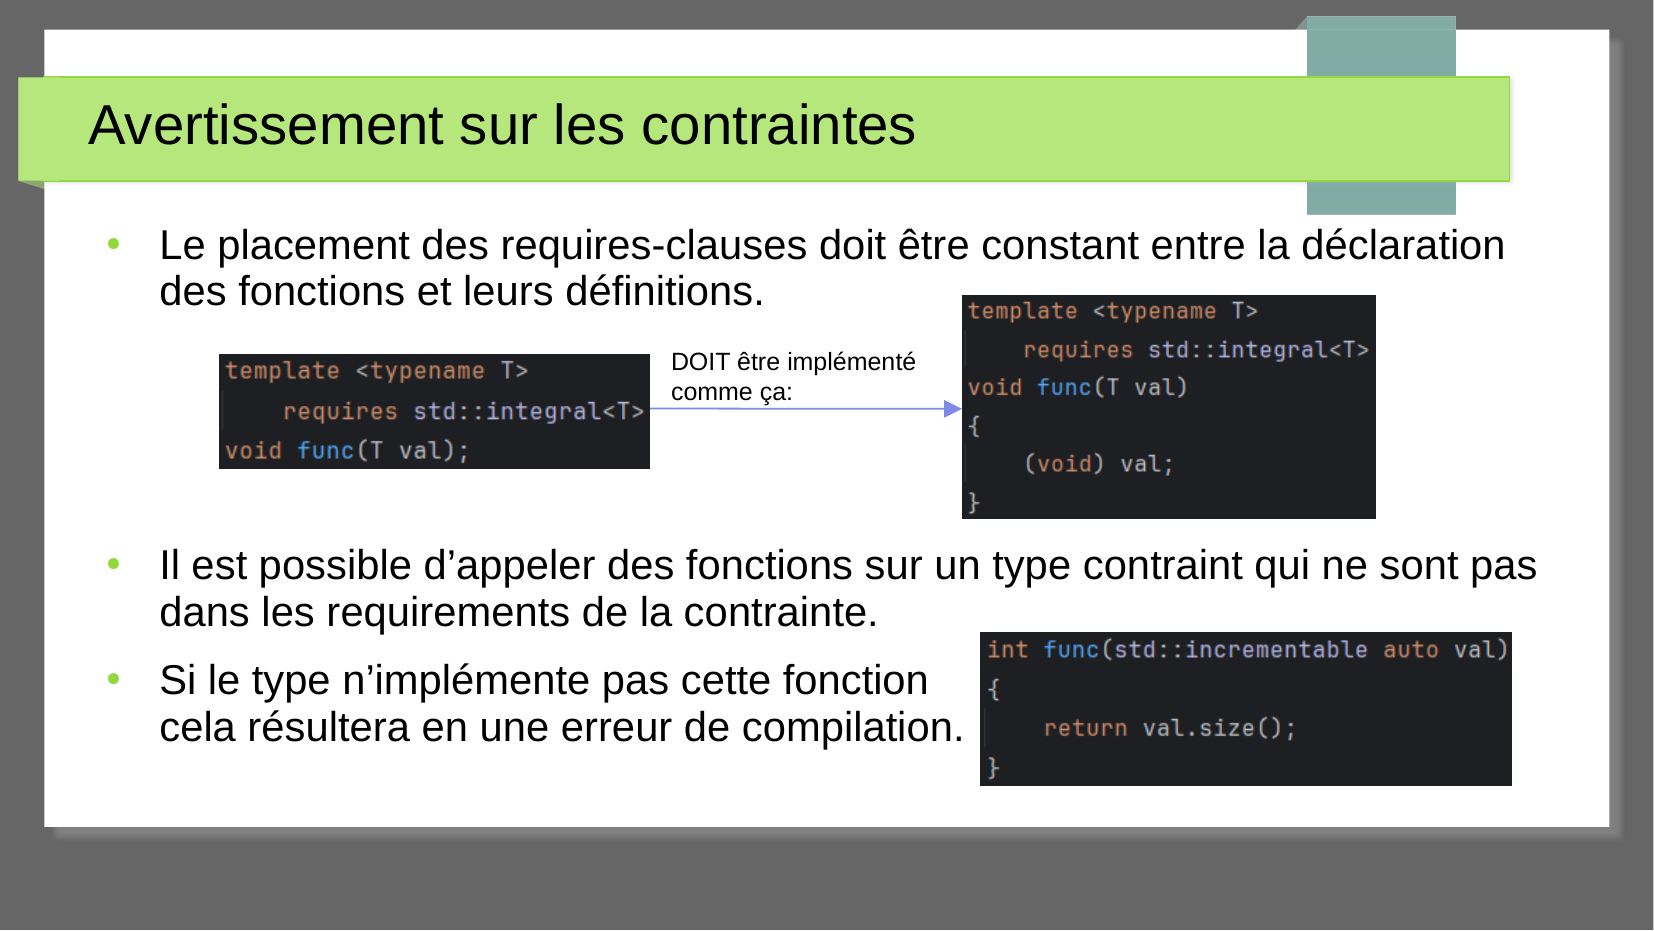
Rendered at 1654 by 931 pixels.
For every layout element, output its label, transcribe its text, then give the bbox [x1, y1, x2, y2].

picture [219, 354, 650, 469]
list Le placement des requires-clauses doit être constant entre la déclaration des fonctions et leurs définitions. Il est possible d’appeler des fonctions sur un type contraint qui ne sont pas dans les requirements de la contrainte. Si le type n’implémente pas cette fonction cela résultera en une erreur de compilation. [88, 221, 1565, 813]
title Avertissement sur les contraintes [88, 73, 1506, 178]
picture [980, 632, 1512, 786]
text_box DOIT être implémenté comme ça: [656, 338, 945, 414]
picture [962, 295, 1376, 519]
